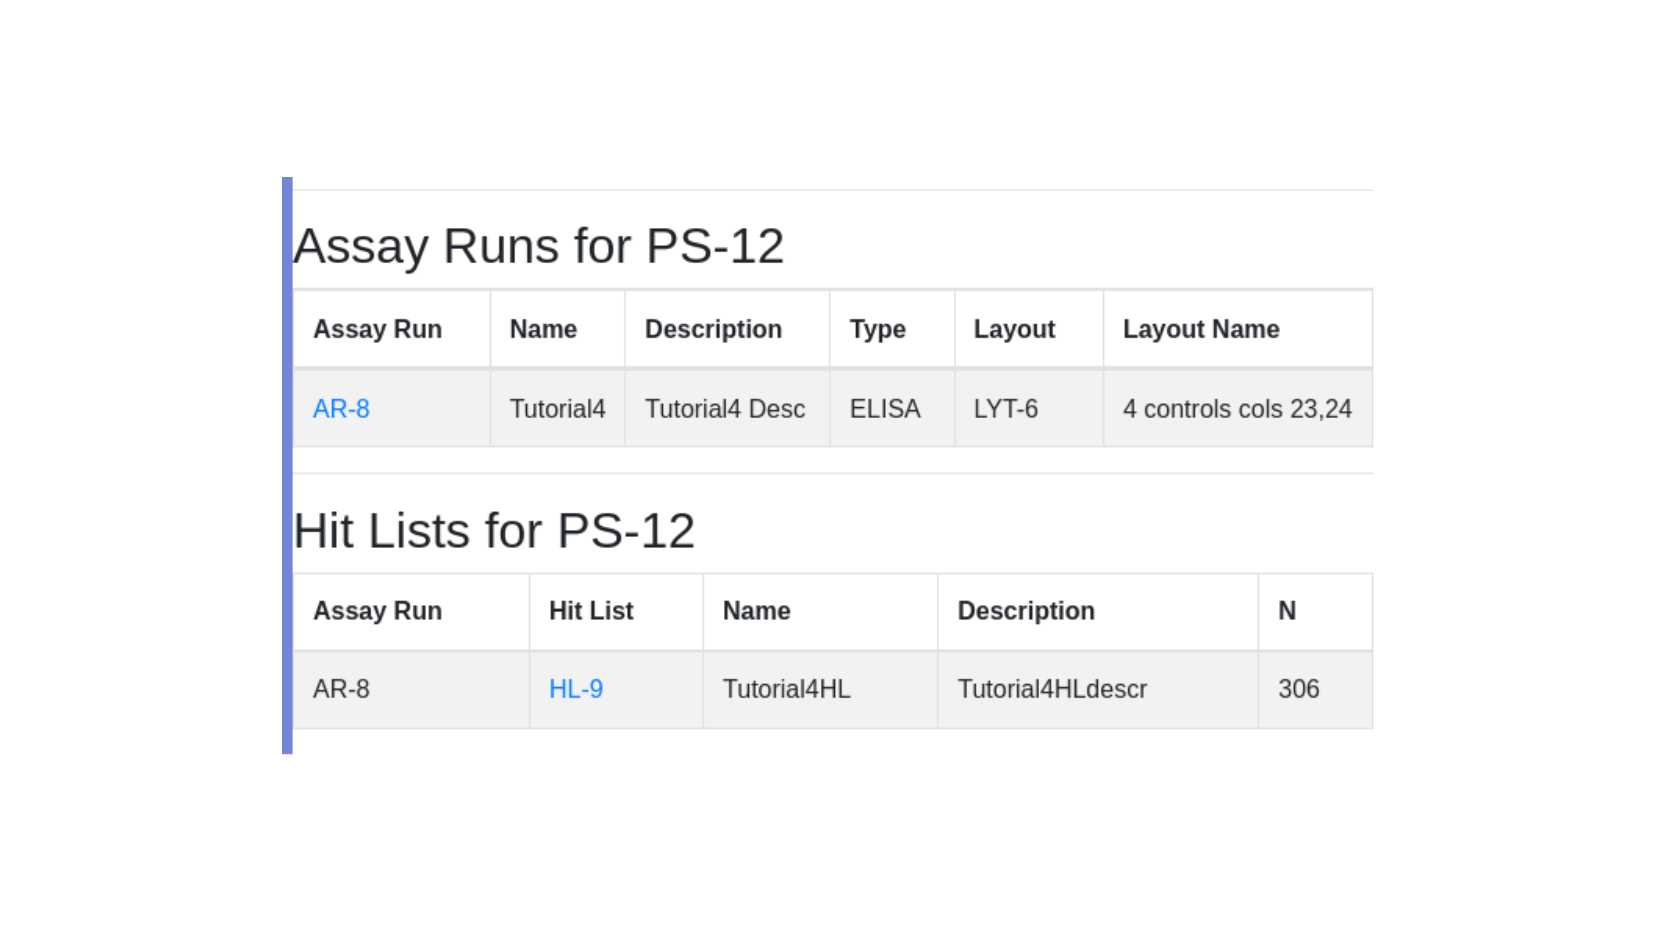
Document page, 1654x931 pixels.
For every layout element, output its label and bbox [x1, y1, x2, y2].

picture [282, 177, 1394, 757]
